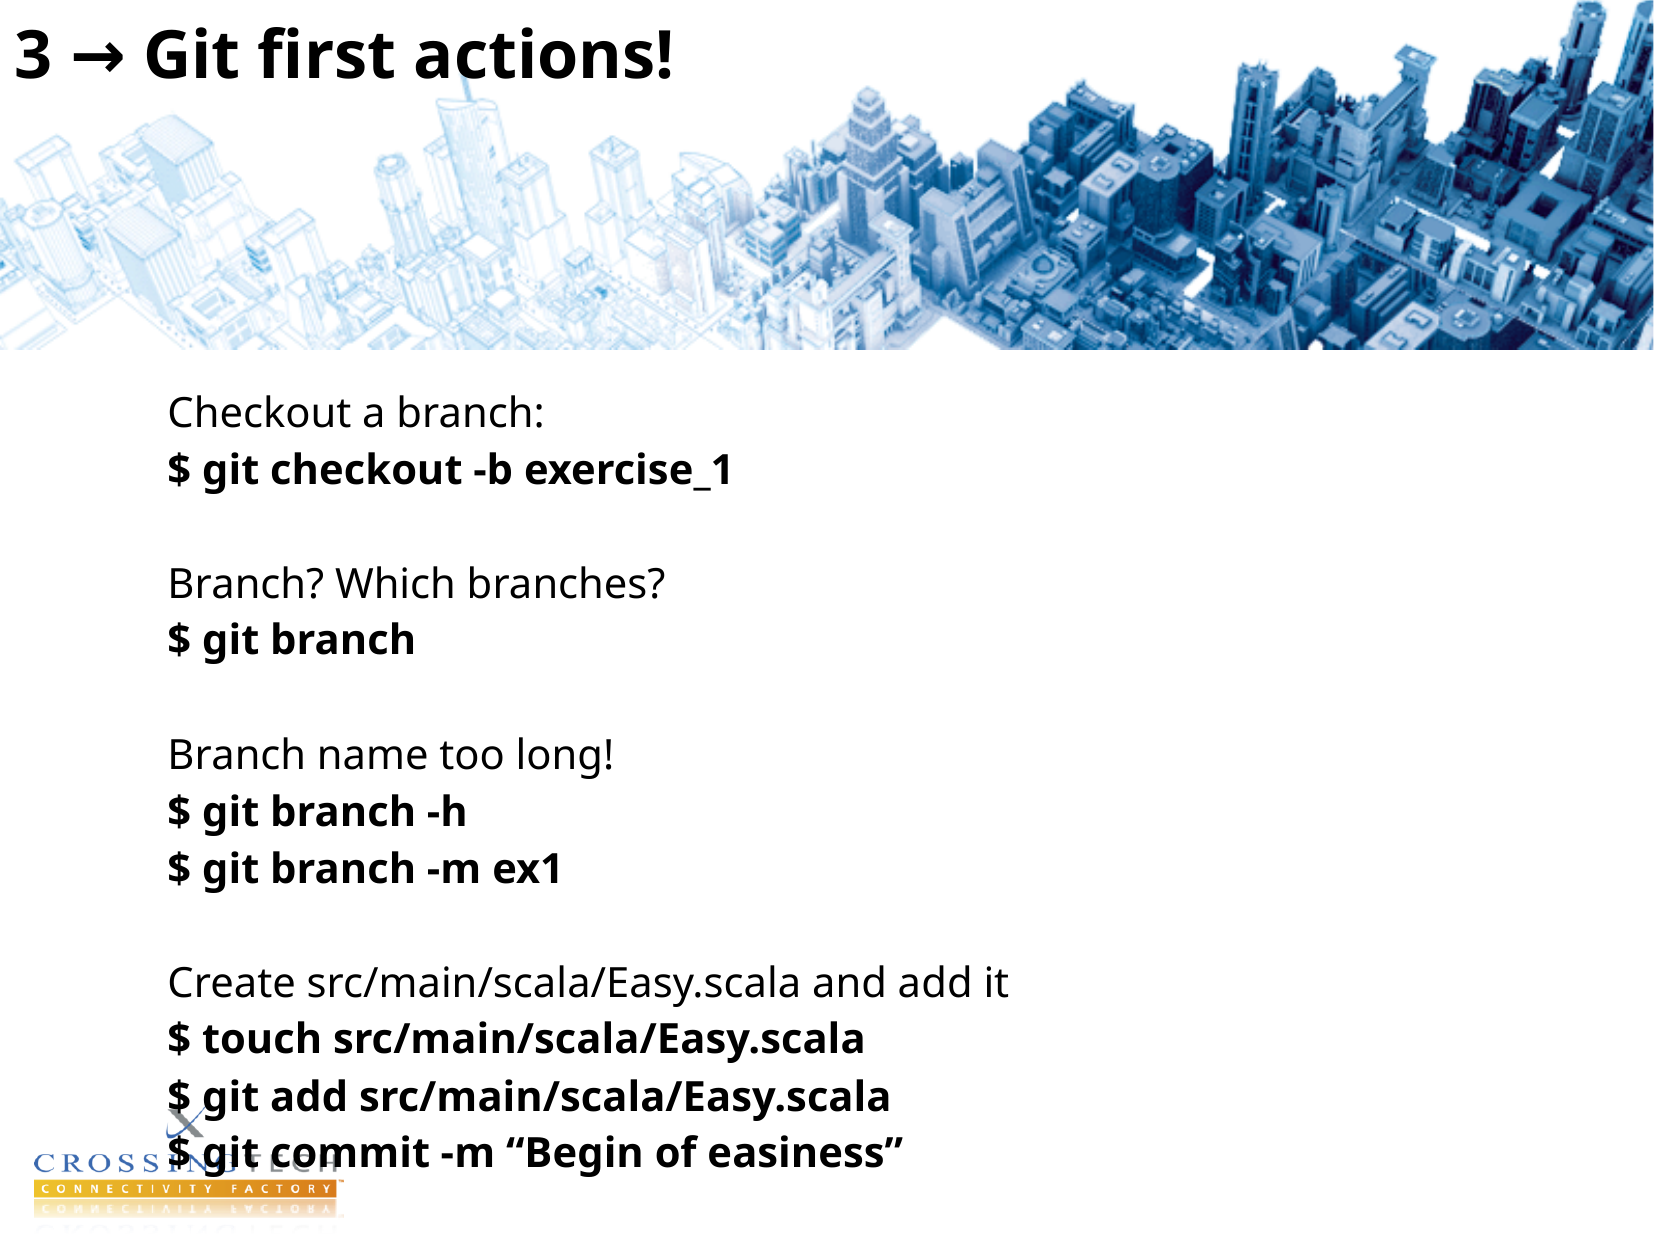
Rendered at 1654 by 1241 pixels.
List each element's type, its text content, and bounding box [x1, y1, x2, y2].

picture [34, 1103, 344, 1237]
picture [0, 0, 1654, 350]
text_box Checkout a branch: $ git checkout -b exercise_1 Branch? Which branches? $ git branch Branch name too long! $ git branch -h $ git branch -m ex1 Create src/main/scala/Easy.scala and add it $ touch src/main/scala/Easy.scala $ git add src/main/scala/Easy.scala $ git commit -m “Begin of easiness” [152, 375, 1262, 1118]
text_box 3 → Git first actions! [0, 0, 913, 93]
